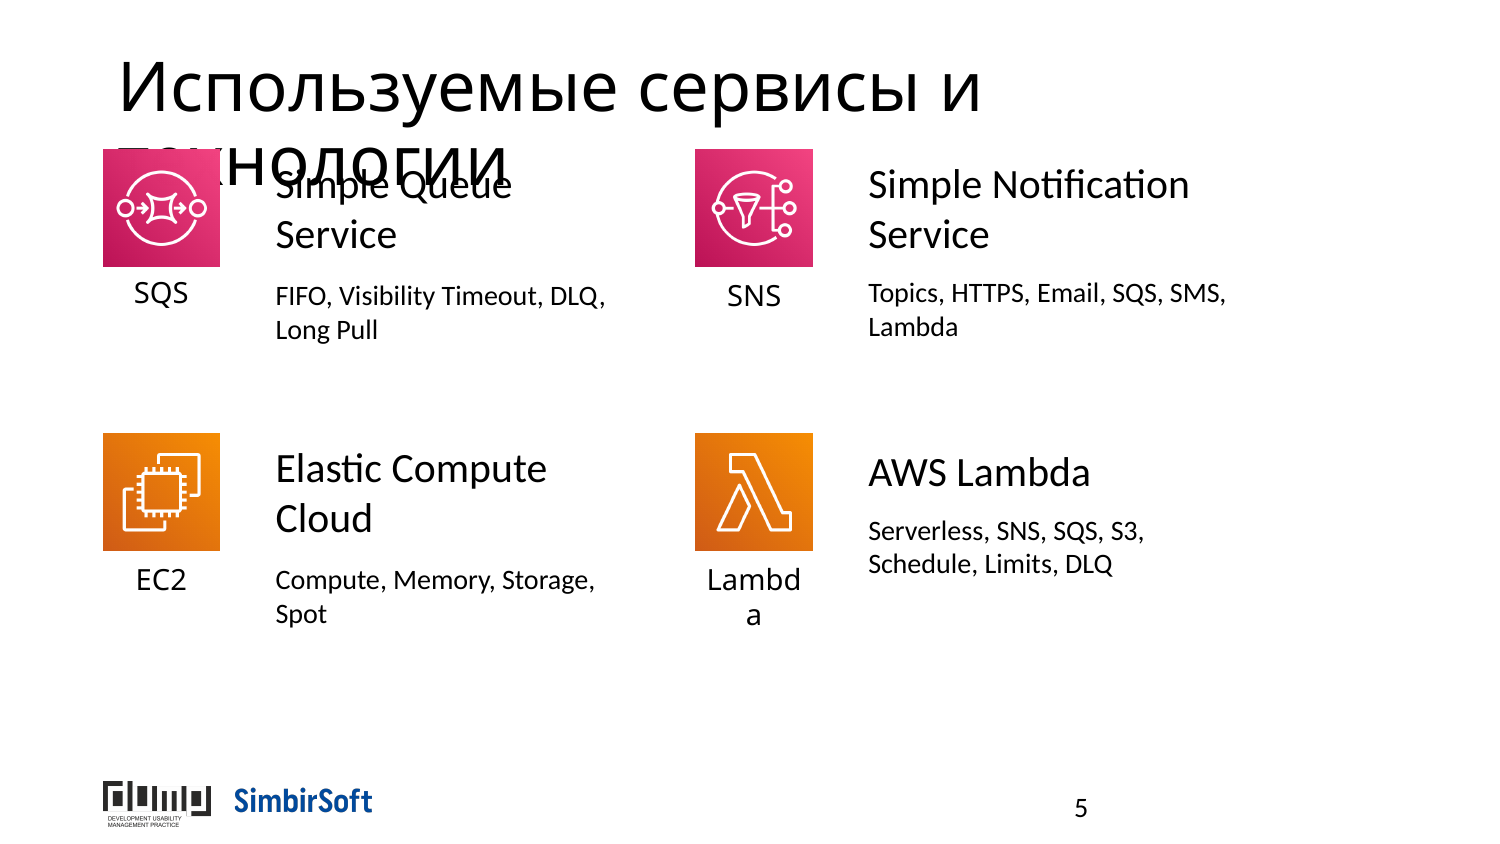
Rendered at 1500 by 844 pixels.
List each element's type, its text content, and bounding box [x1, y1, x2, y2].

text_box Topics, HTTPS, Email, SQS, SMS, Lambda [853, 267, 1248, 350]
text_box FIFO, Visibility Timeout, DLQ, Long Pull [260, 270, 655, 353]
slide_number <номер> [1059, 782, 1397, 827]
text_box Serverless, SNS, SQS, S3, Schedule, Limits, DLQ [853, 504, 1248, 588]
picture [695, 149, 813, 267]
text_box Lambda [691, 553, 817, 639]
picture [103, 781, 211, 827]
text_box Simple Notification Service [853, 149, 1248, 265]
text_box EC2 [116, 553, 207, 604]
text_box SQS [116, 266, 207, 317]
text_box AWS Lambda [853, 437, 1248, 503]
picture [103, 433, 220, 551]
text_box Simple Queue Service [260, 149, 655, 265]
title Используемые сервисы и технологии [103, 44, 1397, 122]
text_box Elastic Compute Cloud [260, 433, 655, 549]
picture [695, 433, 813, 551]
text_box Compute, Memory, Storage, Spot [260, 553, 655, 637]
text_box SNS [709, 270, 799, 320]
picture [103, 149, 220, 267]
